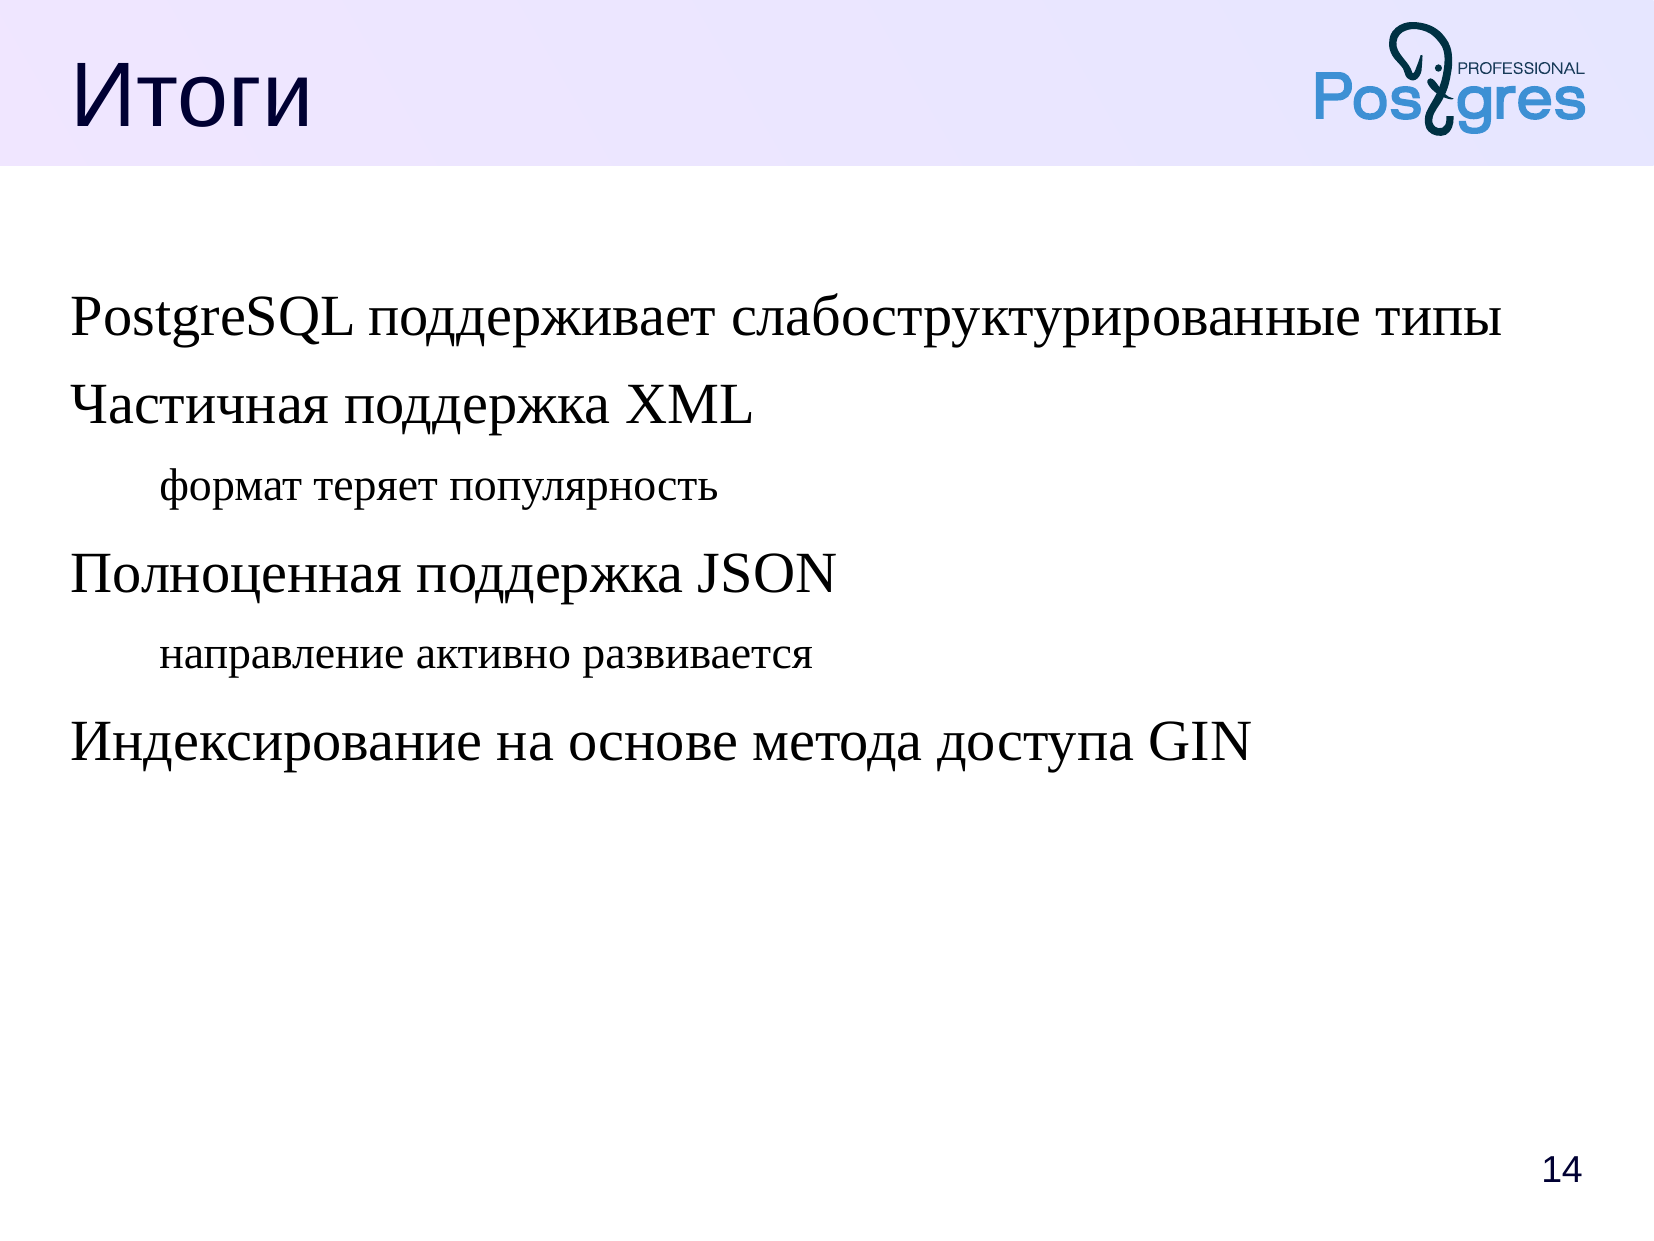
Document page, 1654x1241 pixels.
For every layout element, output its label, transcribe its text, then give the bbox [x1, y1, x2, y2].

list PostgreSQL поддерживает слабоструктурированные типы Частичная поддержка XML формат теряет популярность Полноценная поддержка JSON направление активно развивается Индексирование на основе метода доступа GIN [70, 283, 1583, 1134]
title Итоги [70, 43, 1241, 147]
